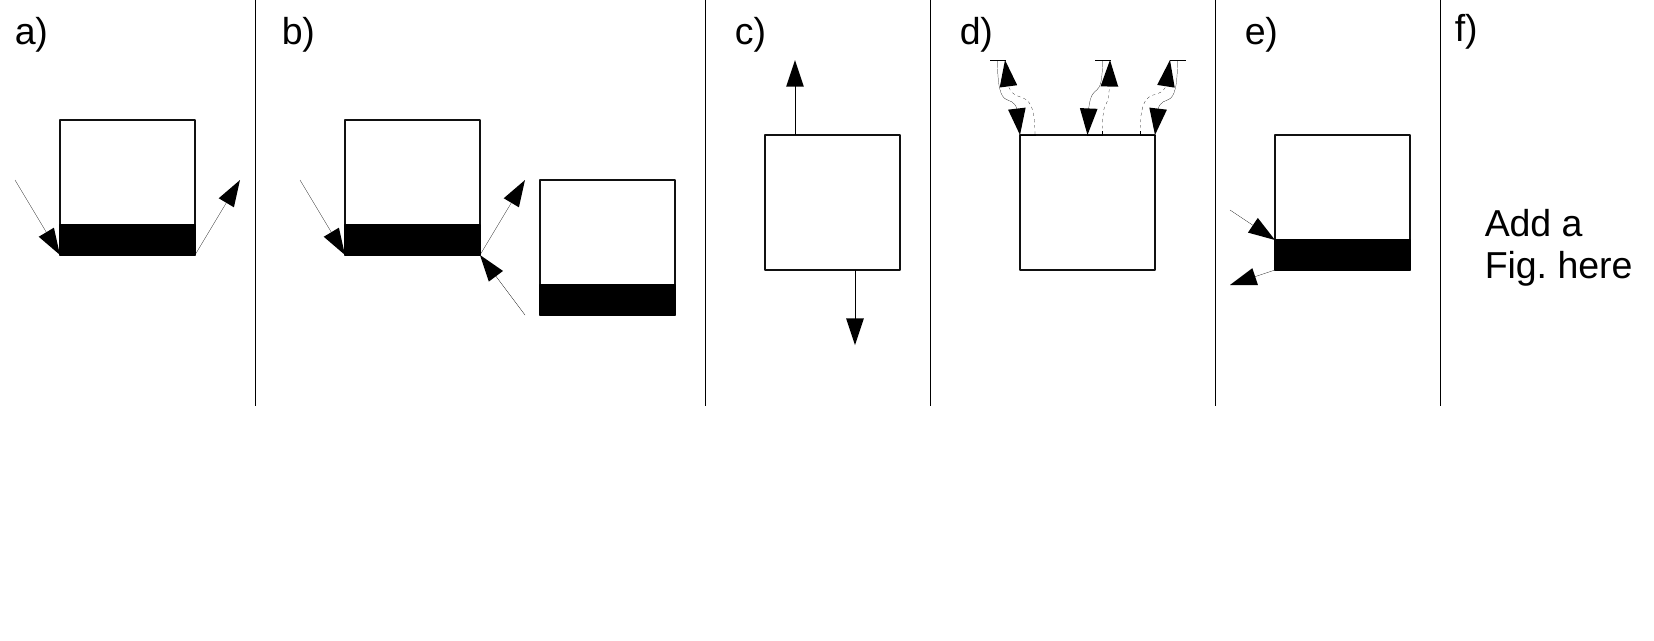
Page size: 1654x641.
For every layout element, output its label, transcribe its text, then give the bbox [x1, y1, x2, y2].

text_box a) [0, 3, 63, 61]
text_box Add a Fig. here [1470, 195, 1648, 294]
text_box d) [945, 3, 1008, 61]
text_box [540, 285, 676, 316]
text_box c) [720, 3, 783, 61]
text_box [1275, 240, 1411, 271]
text_box f) [1440, 0, 1503, 57]
text_box [60, 225, 196, 256]
text_box b) [267, 3, 331, 61]
text_box e) [1230, 3, 1293, 61]
text_box [345, 225, 481, 256]
